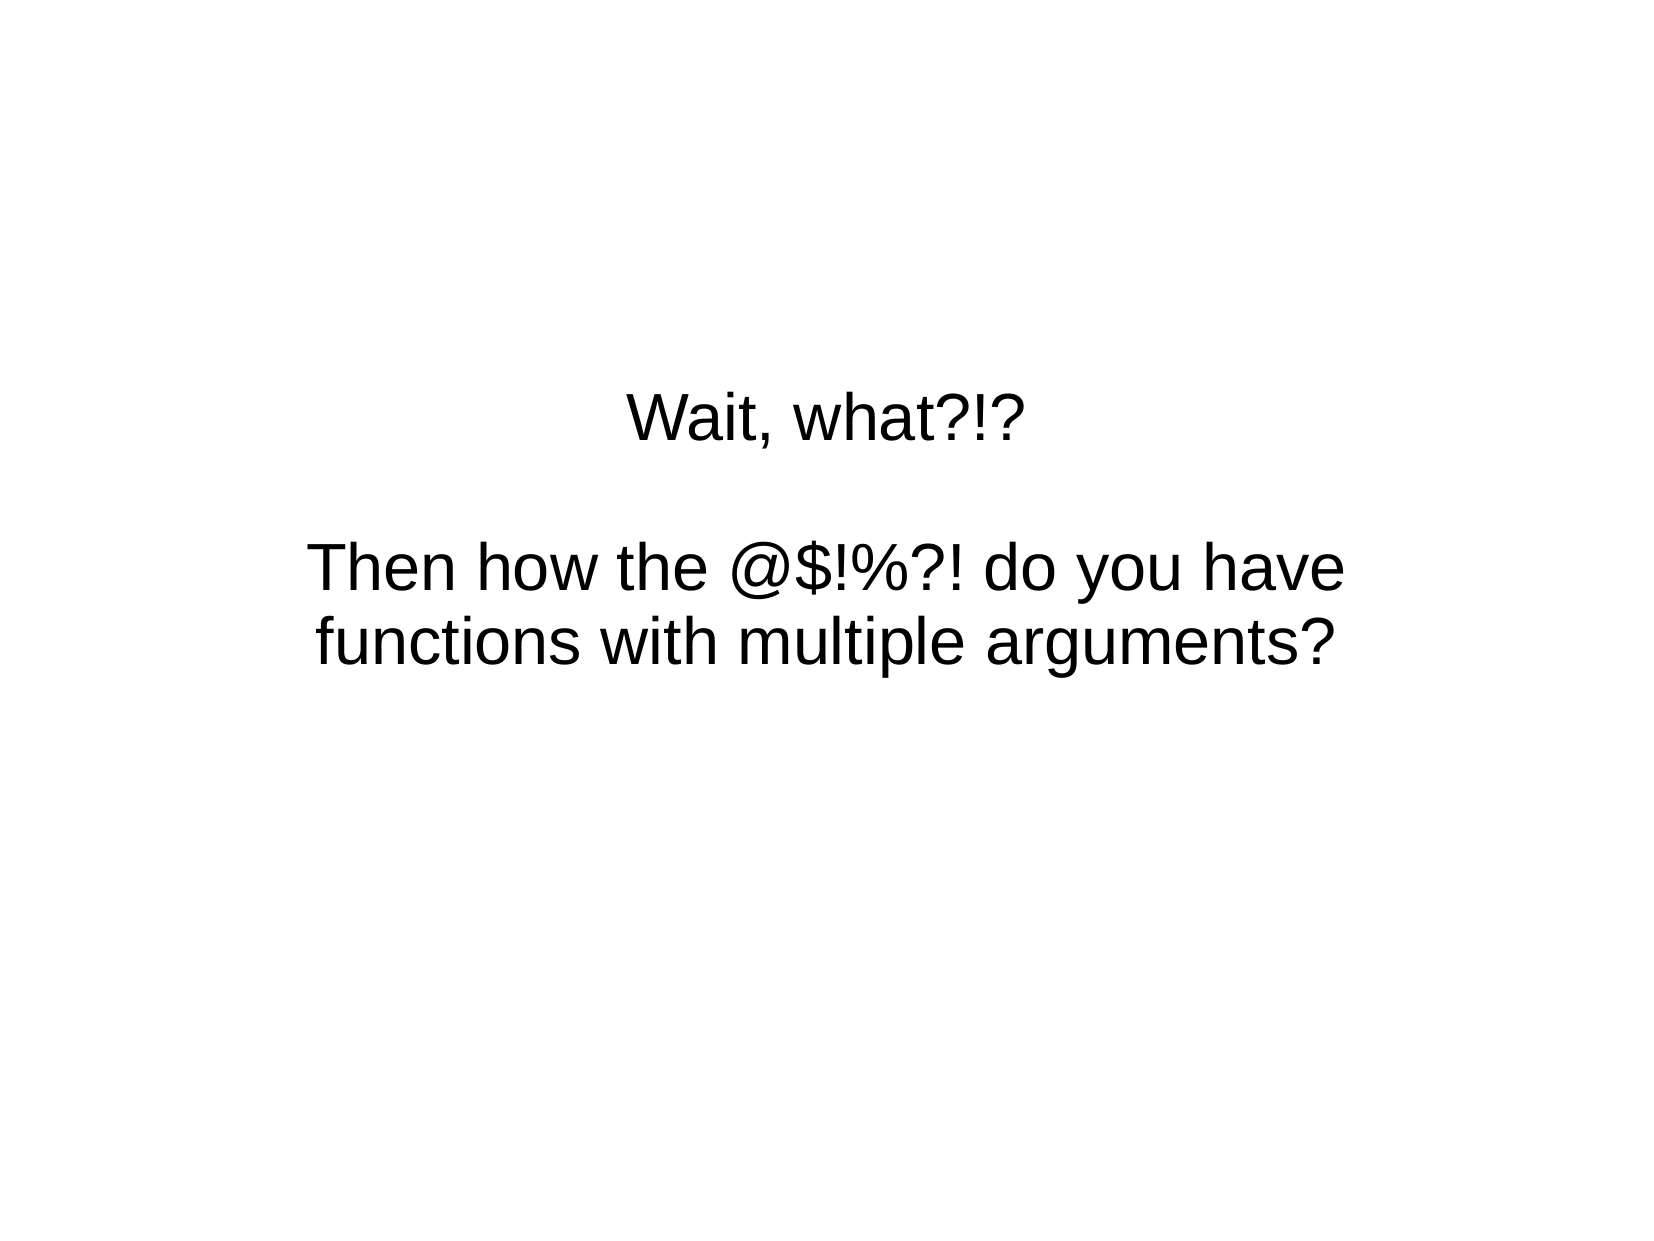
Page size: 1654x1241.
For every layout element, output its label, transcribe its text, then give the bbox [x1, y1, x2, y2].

subtitle Wait, what?!? Then how the @$!%?! do you have functions with multiple arguments? [82, 49, 1571, 1010]
